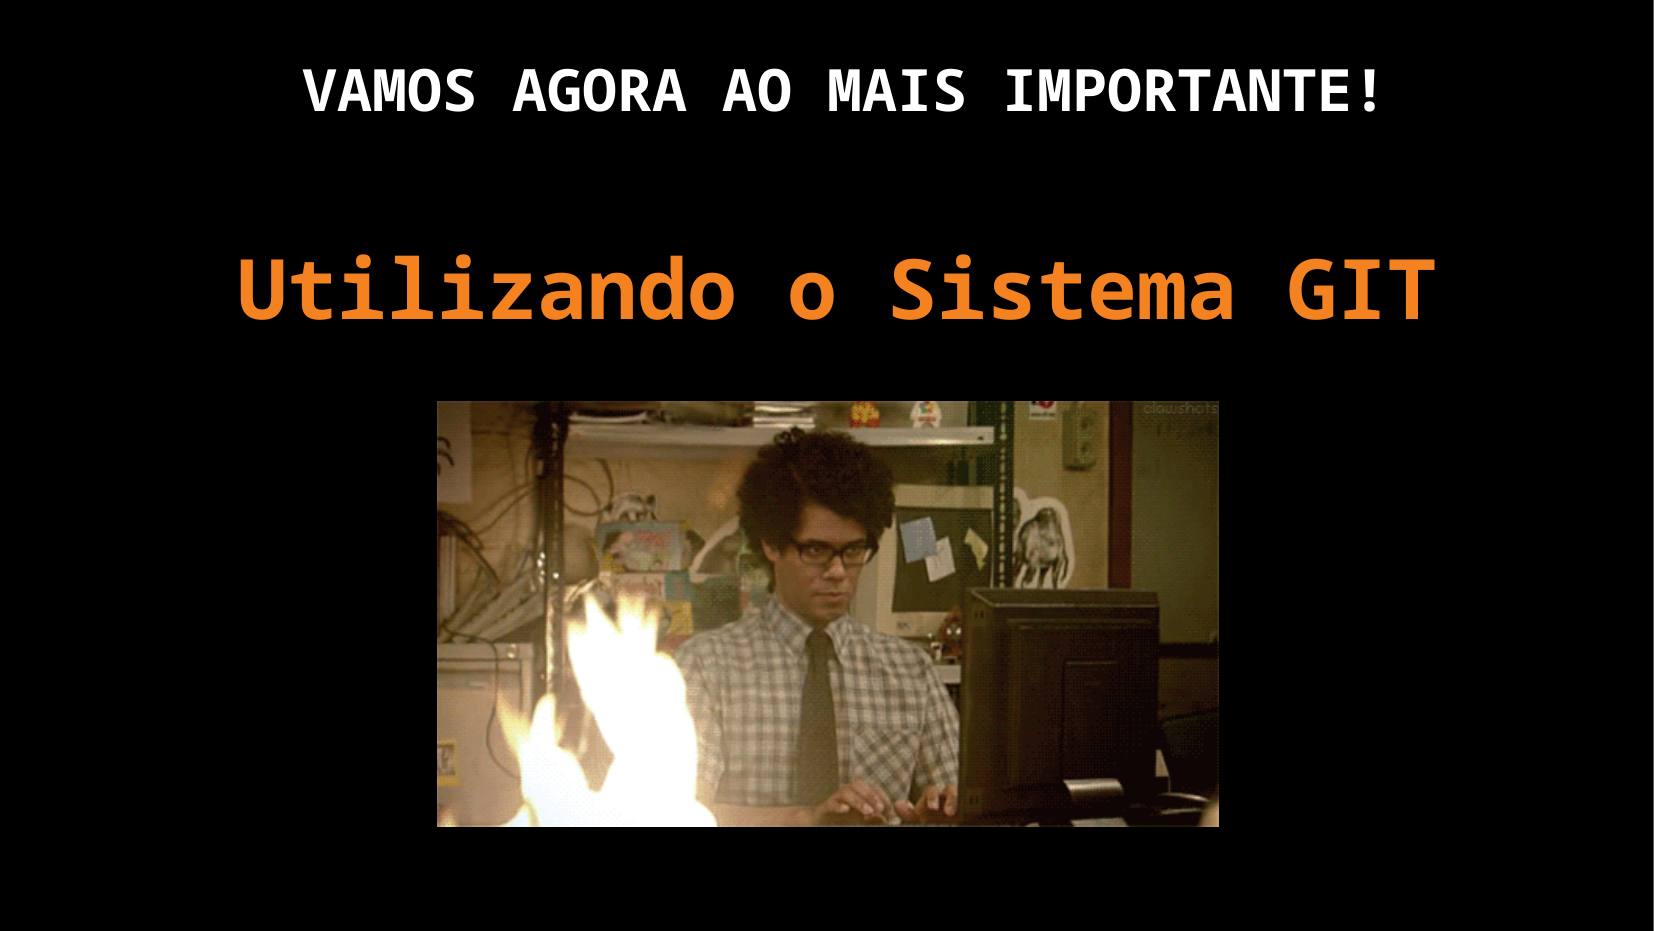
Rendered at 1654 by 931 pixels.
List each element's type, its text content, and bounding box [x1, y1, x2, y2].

text_box Utilizando o Sistema GIT [223, 222, 1453, 343]
text_box VAMOS AGORA AO MAIS IMPORTANTE! [287, 41, 1403, 130]
picture [0, 0, 1654, 931]
